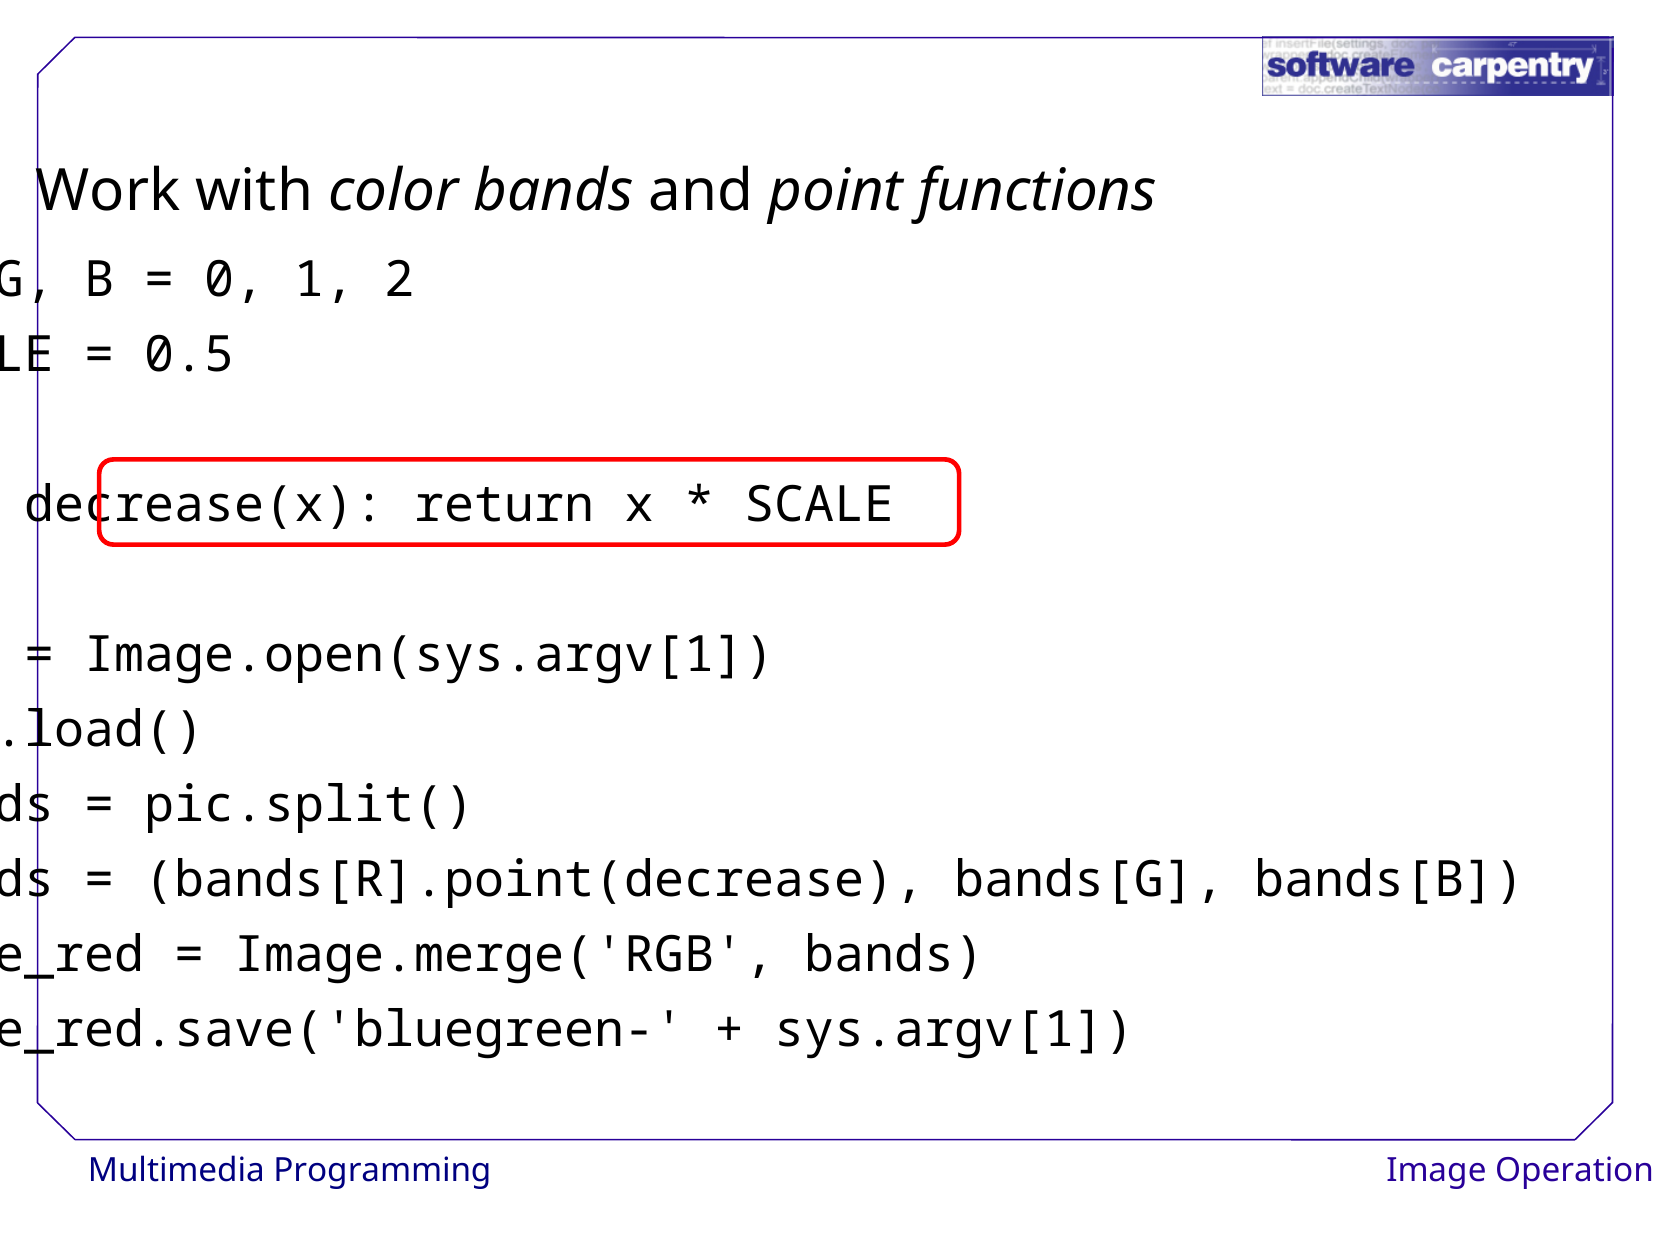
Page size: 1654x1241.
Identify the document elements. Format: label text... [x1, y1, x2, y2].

text_box Work with color bands and point functions [20, 109, 1322, 223]
text_box R, G, B = 0, 1, 2 SCALE = 0.5 def decrease(x): return x * SCALE pic = Image.open(sys.argv[1]) pic.load() bands = pic.split() bands = (bands[R].point(decrease), bands[G], bands[B]) more_red = Image.merge('RGB', bands) more_red.save('bluegreen-' + sys.argv[1]) [0, 223, 1654, 1065]
picture [1262, 36, 1614, 96]
